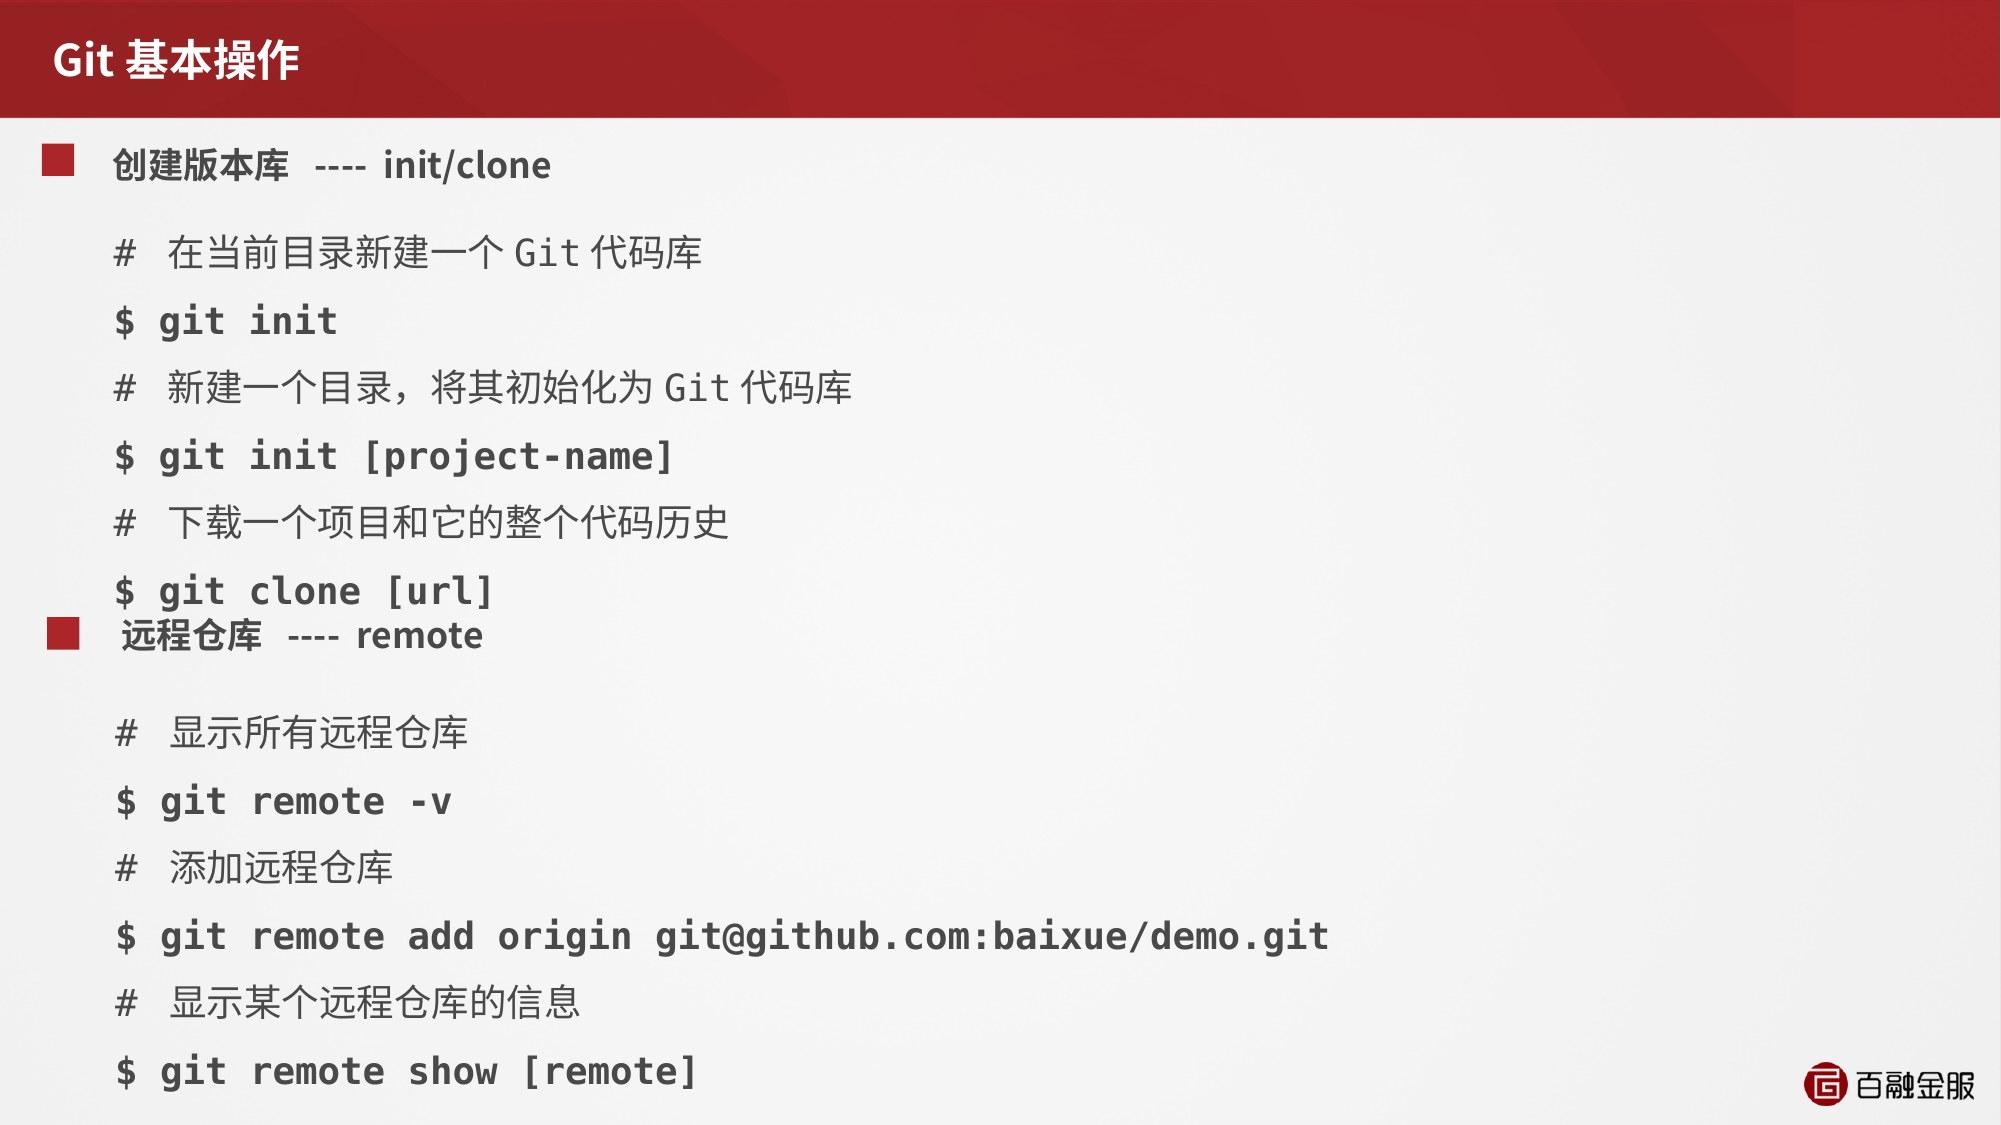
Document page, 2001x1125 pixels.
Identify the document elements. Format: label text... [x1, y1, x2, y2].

text_box 创建版本库 ---- init/clone [97, 135, 1911, 205]
text_box # 在当前目录新建一个Git代码库 $ git init # 新建一个目录，将其初始化为Git代码库 $ git init [project-name] # 下载一个项目和它的整个代码历史 $ git clone [url] [98, 199, 1939, 615]
picture [0, 0, 2001, 1125]
text_box 远程仓库 ---- remote [106, 604, 1919, 674]
text_box # 显示所有远程仓库 $ git remote -v # 添加远程仓库 $ git remote add origin git@github.com:baixue/demo.git # 显示某个远程仓库的信息 $ git remote show [remote] [100, 679, 1940, 1111]
text_box [47, 617, 80, 650]
text_box [41, 143, 75, 176]
text_box Git基本操作 [37, 24, 1944, 94]
